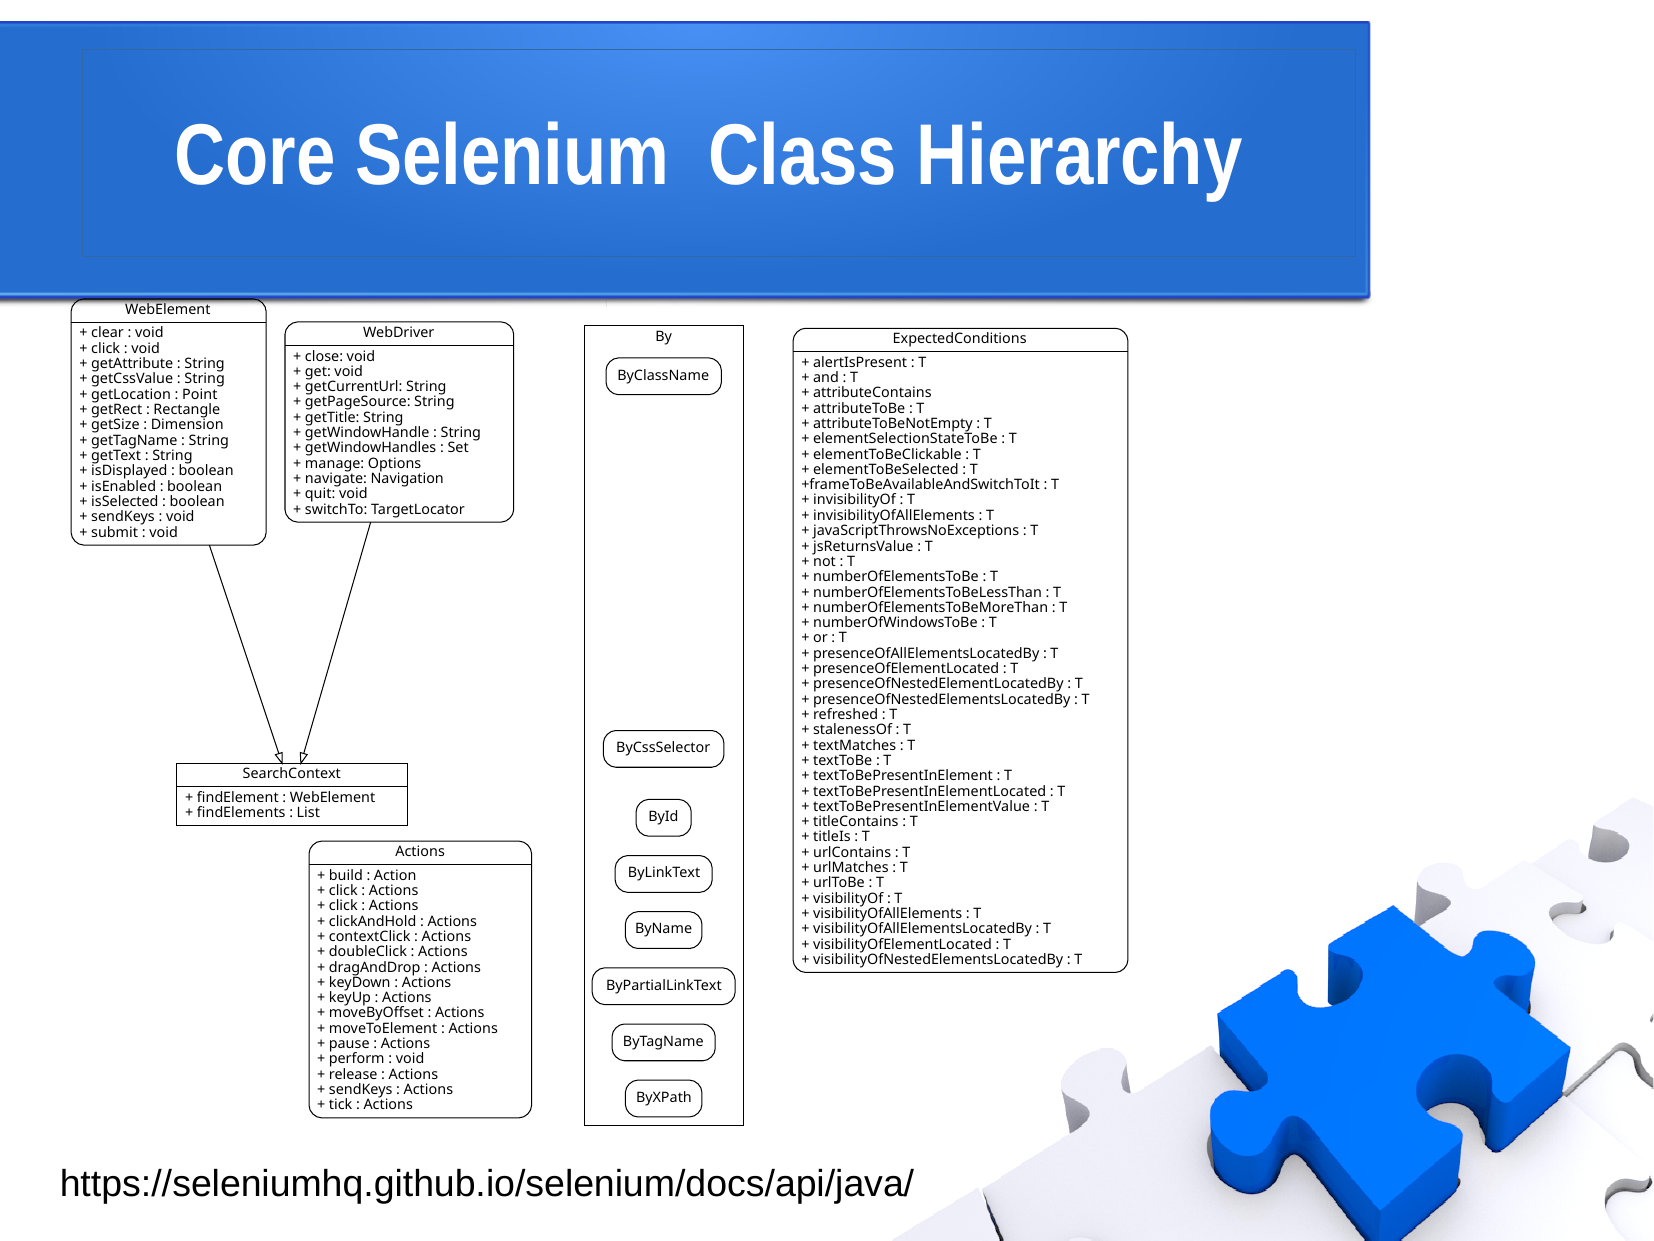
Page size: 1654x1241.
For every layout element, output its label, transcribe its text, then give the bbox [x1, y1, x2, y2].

picture [0, 21, 1654, 1241]
title Core Selenium Class Hierarchy [82, 49, 1356, 257]
text_box https://seleniumhq.github.io/selenium/docs/api/java/ [45, 1155, 1321, 1241]
